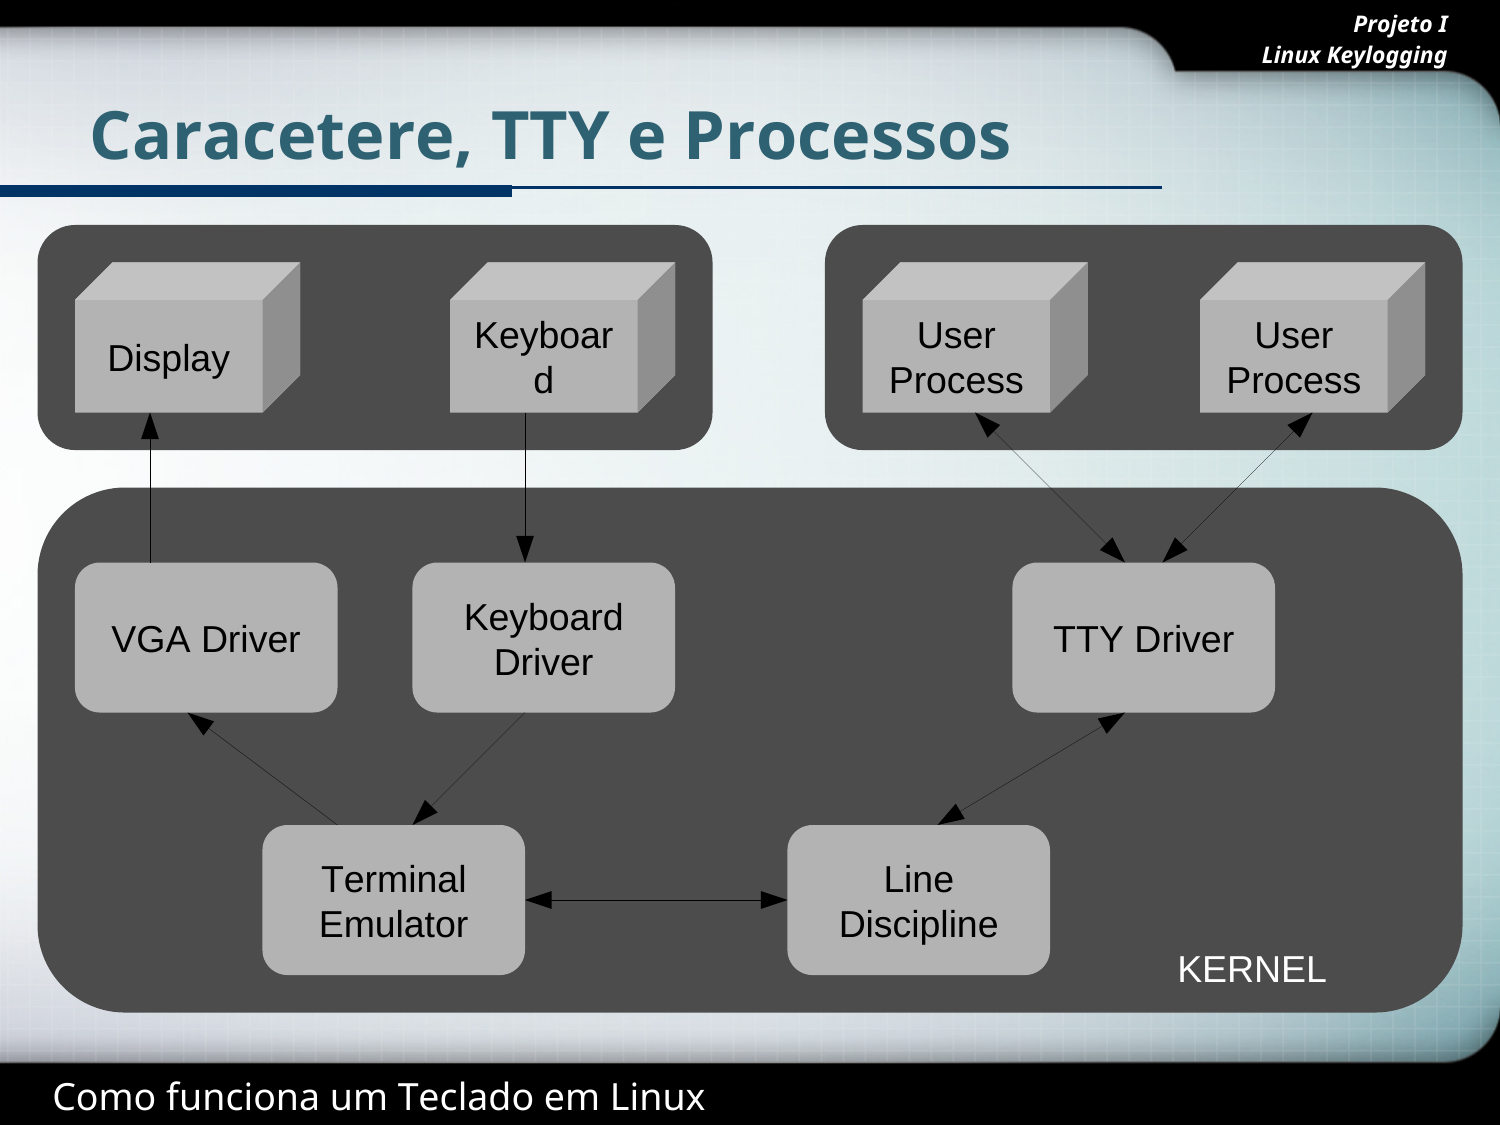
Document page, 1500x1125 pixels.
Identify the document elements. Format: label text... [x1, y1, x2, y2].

text_box [824, 224, 1463, 451]
text_box Display [75, 300, 262, 413]
picture [151, 451, 525, 487]
text_box Como funciona um Teclado em Linux [37, 1065, 976, 1125]
text_box VGA Driver [74, 562, 338, 713]
picture [0, 0, 1500, 1125]
text_box Keyboard Driver [412, 562, 676, 713]
title Caracetere, TTY e Processos [75, 78, 1338, 190]
text_box [37, 487, 1463, 1013]
text_box [415, 487, 1121, 900]
text_box User Process [862, 300, 1050, 413]
text_box [151, 487, 525, 825]
text_box [1051, 487, 1236, 562]
text_box User Process [1200, 300, 1387, 413]
text_box TTY Driver [1012, 562, 1276, 713]
text_box Line Discipline [787, 825, 1051, 976]
text_box Terminal Emulator [262, 825, 526, 976]
text_box Keyboard [450, 300, 637, 413]
text_box [37, 224, 713, 451]
picture [1015, 451, 1272, 487]
text_box KERNEL [1162, 937, 1500, 998]
